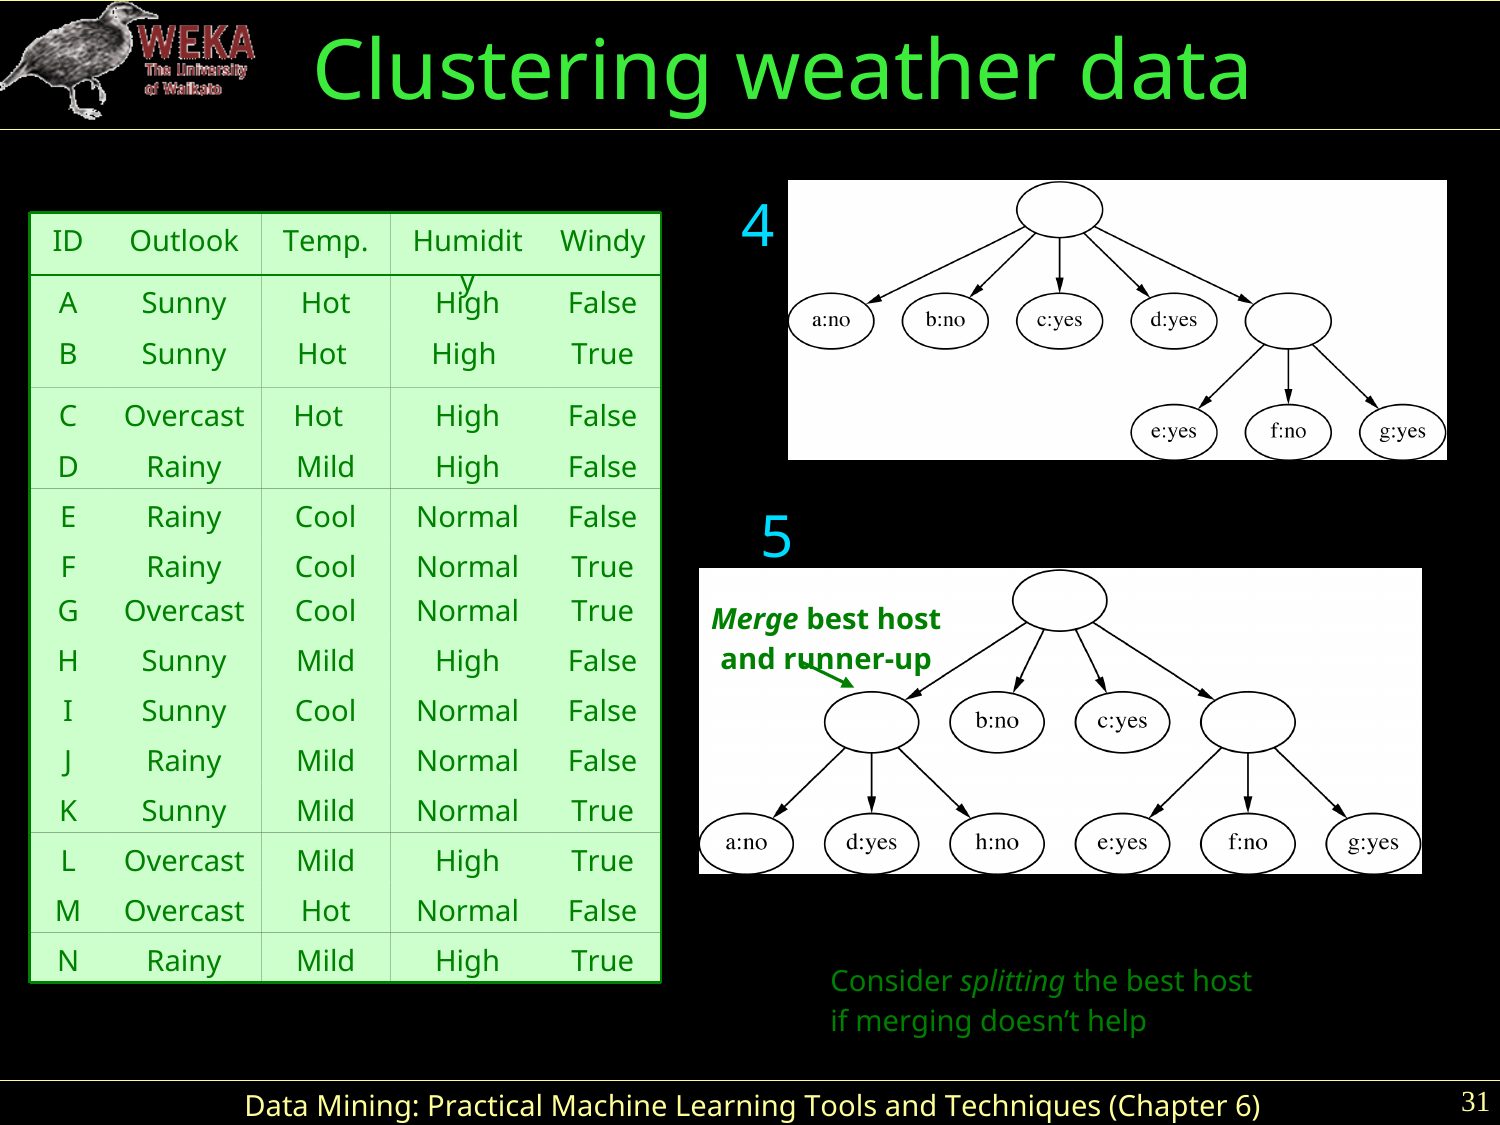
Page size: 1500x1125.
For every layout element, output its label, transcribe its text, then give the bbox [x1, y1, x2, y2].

list 4 [719, 177, 798, 263]
text_box Mild [262, 783, 391, 833]
text_box False [545, 489, 660, 539]
text_box Humidity [391, 214, 545, 274]
text_box True [545, 783, 660, 833]
text_box Sunny [106, 276, 262, 326]
text_box Hot [262, 276, 391, 326]
text_box Cool [262, 539, 391, 583]
text_box High [391, 276, 545, 326]
text_box D [31, 439, 106, 489]
text_box Hot [262, 388, 391, 439]
text_box High [391, 933, 545, 981]
text_box Mild [262, 634, 391, 683]
text_box False [545, 276, 660, 326]
text_box Cool [262, 683, 391, 733]
text_box Overcast [106, 583, 262, 634]
text_box Mild [262, 733, 391, 783]
text_box K [31, 783, 106, 833]
text_box Sunny [106, 683, 262, 733]
text_box Hot [262, 883, 391, 933]
text_box Sunny [106, 326, 262, 388]
text_box Merge best host and runner-up [678, 590, 975, 686]
text_box E [31, 489, 106, 539]
text_box Normal [391, 539, 545, 583]
text_box 5 [738, 487, 816, 563]
picture [0, 1, 266, 129]
picture [699, 568, 1422, 874]
text_box True [545, 833, 660, 883]
text_box Sunny [106, 783, 262, 833]
text_box True [545, 583, 660, 634]
text_box False [545, 733, 660, 783]
text_box True [545, 933, 660, 981]
text_box Normal [391, 883, 545, 933]
text_box False [545, 683, 660, 733]
text_box Normal [391, 783, 545, 833]
text_box High [463, 276, 472, 289]
text_box True [545, 326, 660, 388]
text_box Rainy [106, 489, 262, 539]
text_box Cool [262, 583, 391, 634]
text_box Normal [391, 583, 545, 634]
title Clustering weather data [297, 0, 1500, 148]
text_box Windy [545, 214, 660, 274]
text_box G [31, 583, 106, 634]
text_box Rainy [106, 539, 262, 583]
text_box I [31, 683, 106, 733]
text_box High [391, 833, 545, 883]
text_box Rainy [106, 933, 262, 981]
text_box Overcast [106, 388, 262, 439]
text_box Mild [262, 439, 391, 489]
text_box L [31, 833, 106, 883]
text_box Sunny [106, 634, 262, 683]
text_box High [391, 634, 545, 683]
text_box Normal [391, 683, 545, 733]
text_box Temp. [262, 214, 391, 274]
text_box True [545, 539, 660, 583]
text_box False [545, 634, 660, 683]
text_box Rainy [106, 733, 262, 783]
text_box N [31, 933, 106, 981]
text_box False [545, 439, 660, 489]
text_box Overcast [106, 833, 262, 883]
text_box Overcast [106, 883, 262, 933]
text_box C [31, 388, 106, 439]
text_box High [391, 326, 545, 388]
text_box B [31, 326, 106, 388]
text_box H [31, 634, 106, 683]
text_box A [31, 276, 106, 326]
text_box High [391, 388, 545, 439]
text_box F [31, 539, 106, 583]
text_box Mild [262, 833, 391, 883]
text_box Cool [262, 489, 391, 539]
text_box False [545, 883, 660, 933]
text_box Normal [391, 489, 545, 539]
text_box J [31, 733, 106, 783]
text_box M [31, 883, 106, 933]
text_box Hot [262, 326, 391, 388]
text_box Consider splitting the best host if merging doesn’t help [815, 952, 1280, 1048]
text_box Outlook [106, 214, 262, 274]
text_box High [391, 439, 545, 489]
text_box False [545, 388, 660, 439]
picture [788, 180, 1447, 460]
text_box ID [31, 214, 106, 274]
text_box Rainy [106, 439, 262, 489]
text_box Normal [391, 733, 545, 783]
text_box Mild [262, 933, 391, 981]
